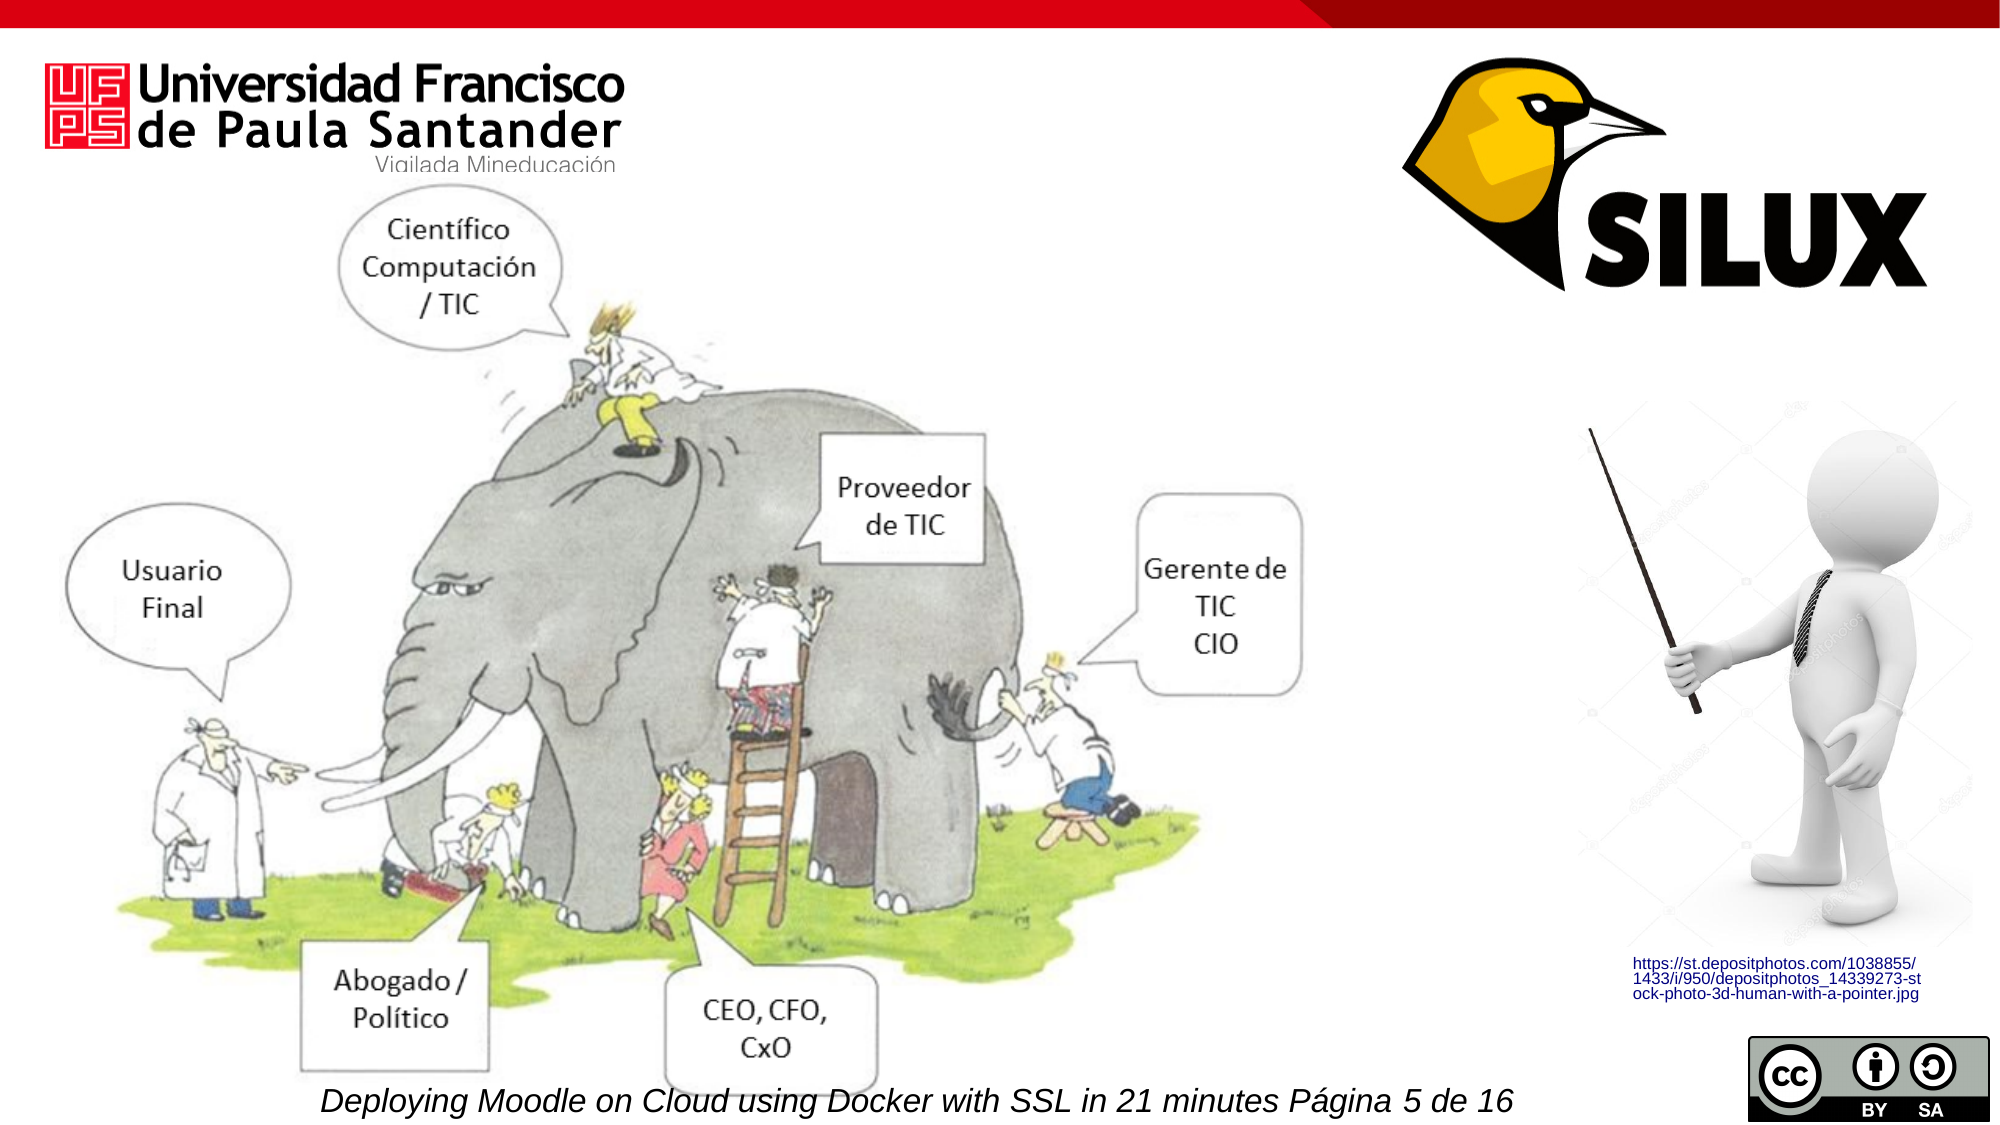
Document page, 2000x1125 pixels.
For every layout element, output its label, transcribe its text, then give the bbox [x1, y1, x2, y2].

text_box Deploying Moodle on Cloud using Docker with SSL in 21 minutes Página <número> de 16 [305, 1074, 1695, 1125]
picture [0, 0, 2000, 1125]
text_box https://st.depositphotos.com/1038855/1433/i/950/depositphotos_14339273-stock-photo-3d-human-with-a-pointer.jpg [1618, 946, 1938, 1000]
